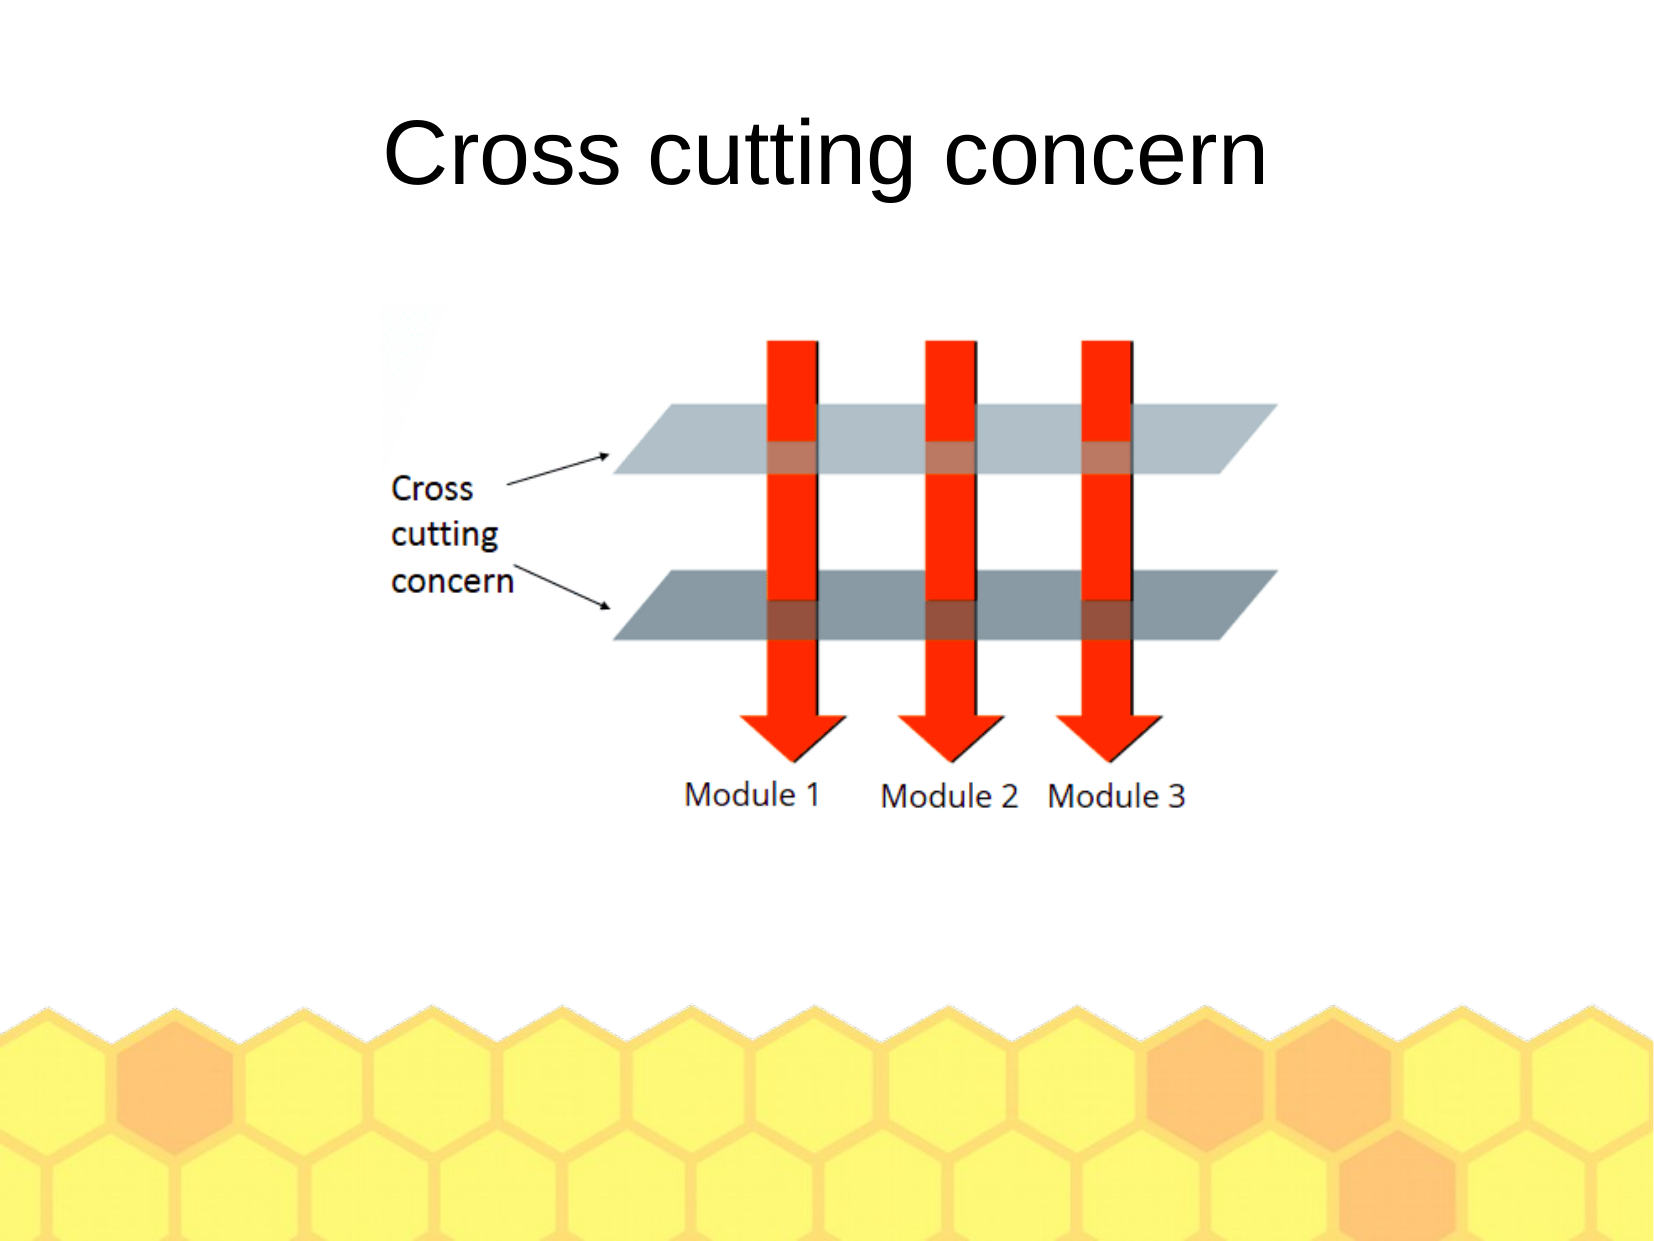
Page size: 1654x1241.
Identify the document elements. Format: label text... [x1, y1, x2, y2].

title Cross cutting concern [82, 49, 1571, 257]
picture [0, 1001, 1654, 1241]
picture [270, 227, 1426, 871]
